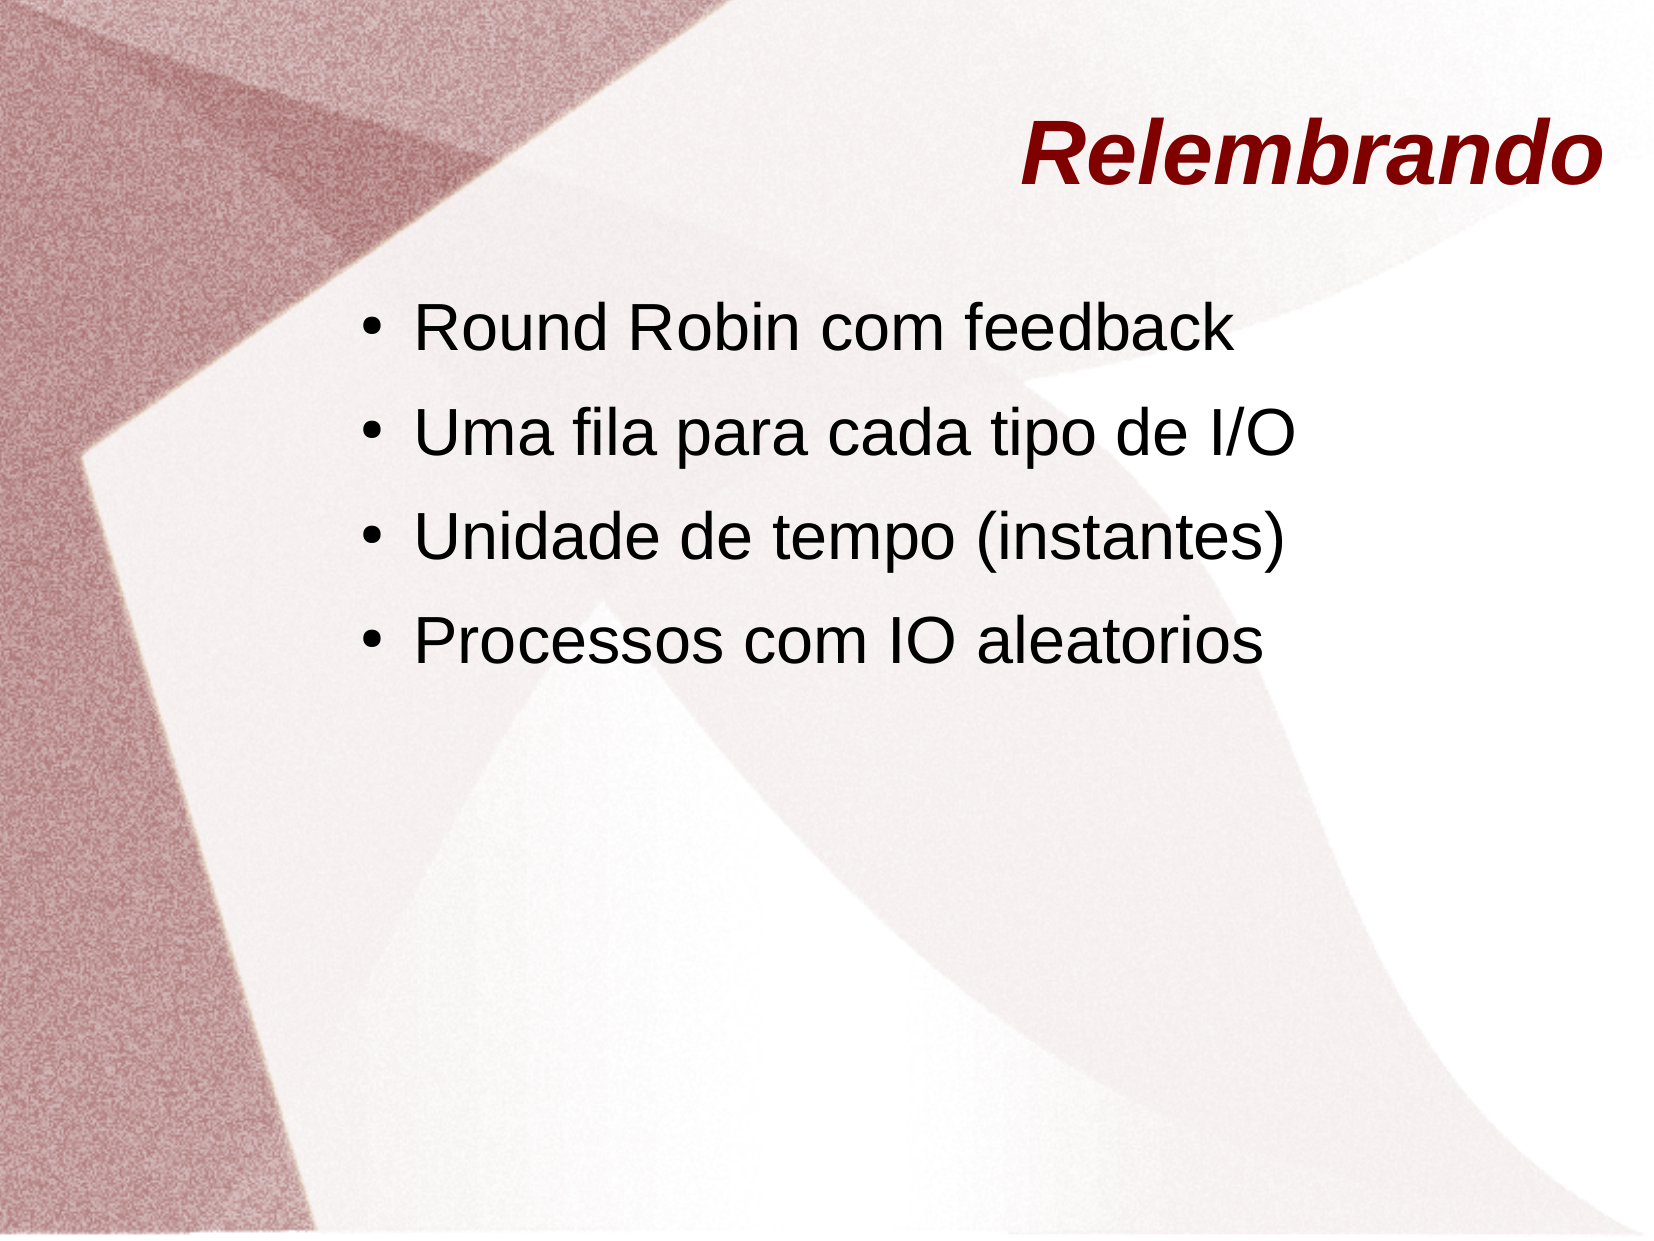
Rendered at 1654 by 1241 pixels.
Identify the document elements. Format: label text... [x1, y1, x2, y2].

list Round Robin com feedback Uma fila para cada tipo de I/O Unidade de tempo (instantes) Processos com IO aleatorios [324, 290, 1601, 901]
title Relembrando [596, 56, 1607, 250]
picture [0, 0, 1654, 1241]
